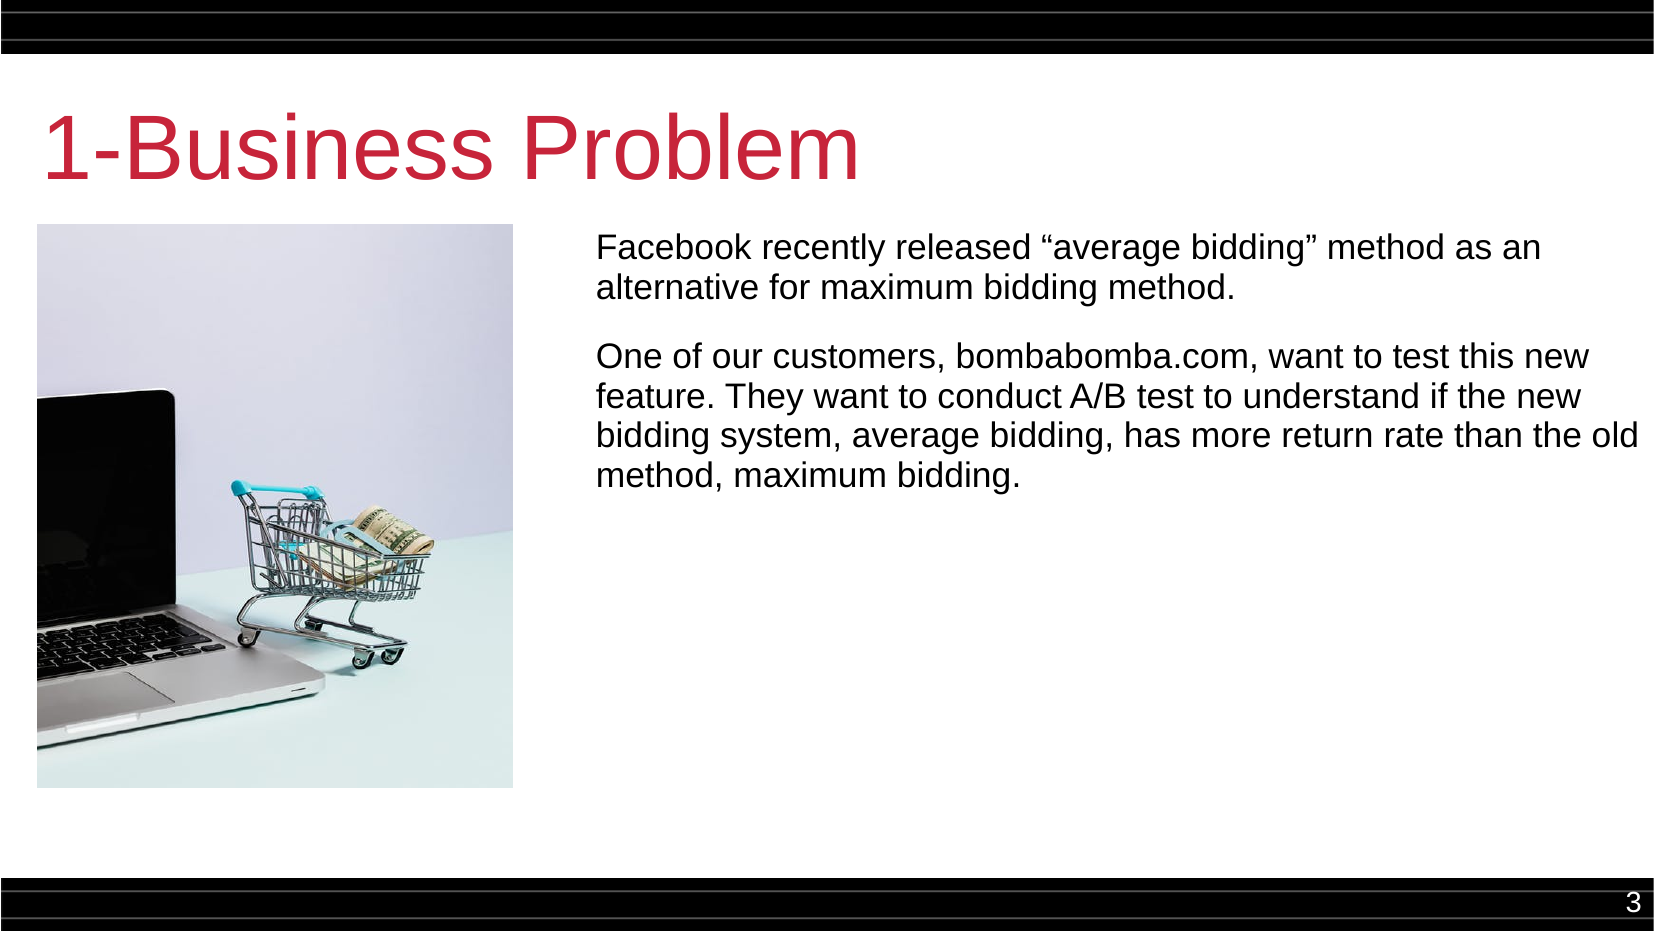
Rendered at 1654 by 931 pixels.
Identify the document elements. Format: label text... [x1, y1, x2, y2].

title 1-Business Problem [41, 69, 1501, 226]
picture [1, 0, 1654, 54]
list Facebook recently released “average bidding” method as an alternative for maximum bidding method. One of our customers, bombabomba.com, want to test this new feature. They want to conduct A/B test to understand if the new bidding system, average bidding, has more return rate than the old method, maximum bidding. [525, 227, 1651, 751]
picture [37, 224, 513, 788]
picture [1, 878, 1654, 931]
